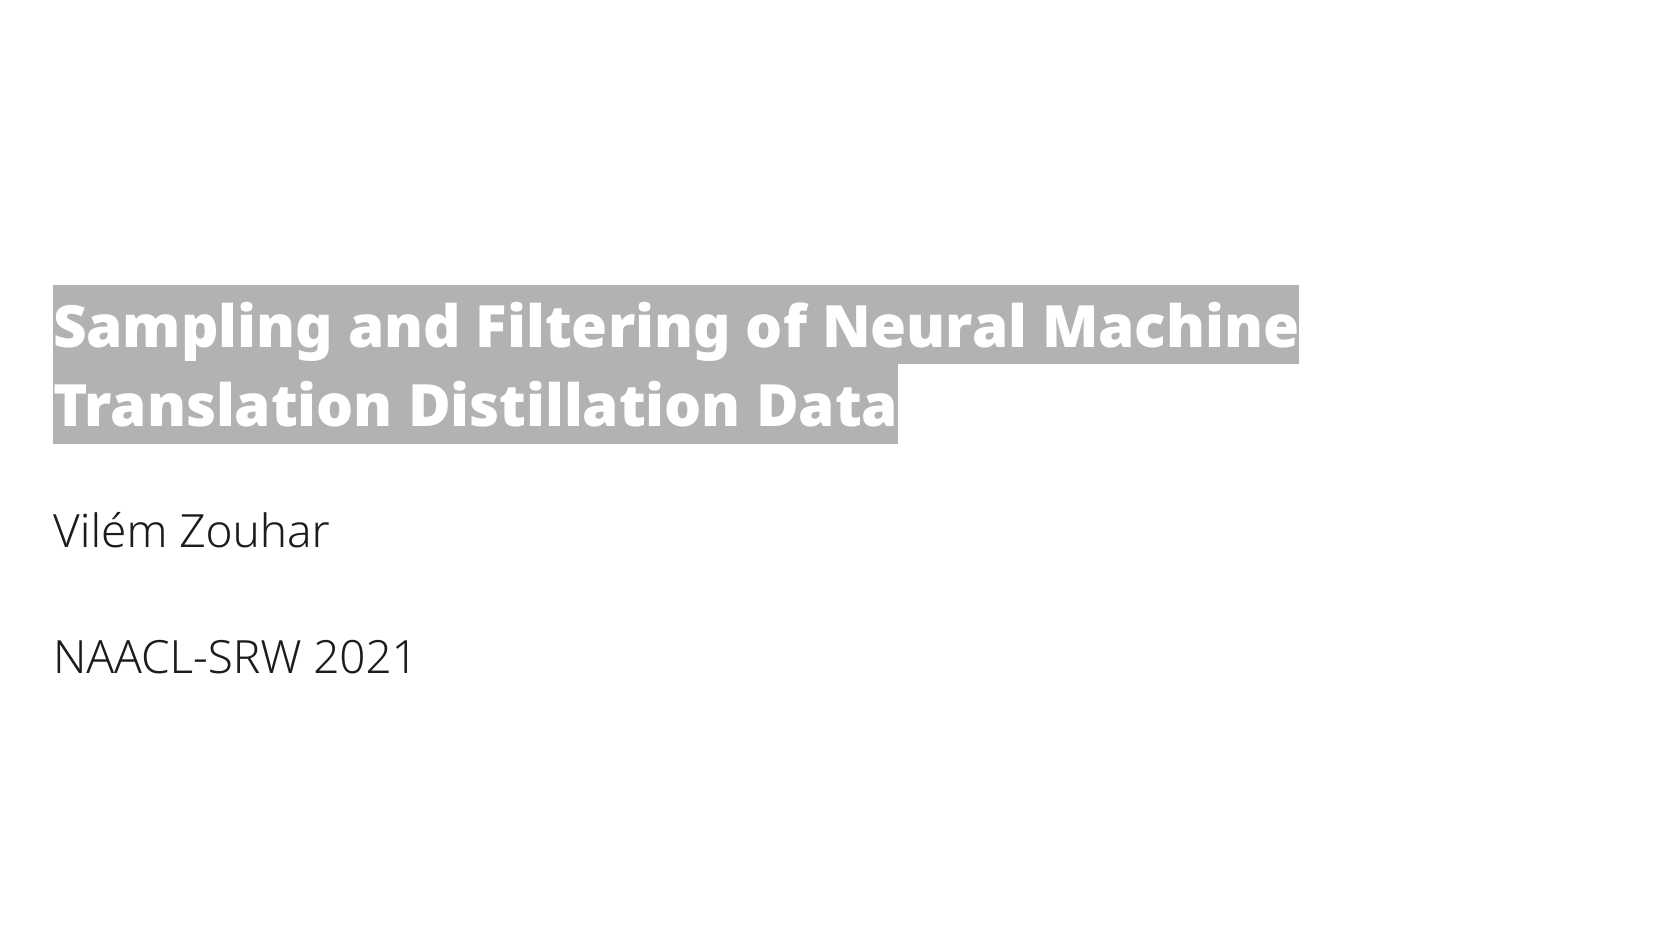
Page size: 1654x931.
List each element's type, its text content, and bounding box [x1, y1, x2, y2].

title Sampling and Filtering of Neural Machine Translation Distillation Data [53, 250, 1589, 444]
subtitle Vilém Zouhar NAACL-SRW 2021 [53, 498, 1560, 809]
